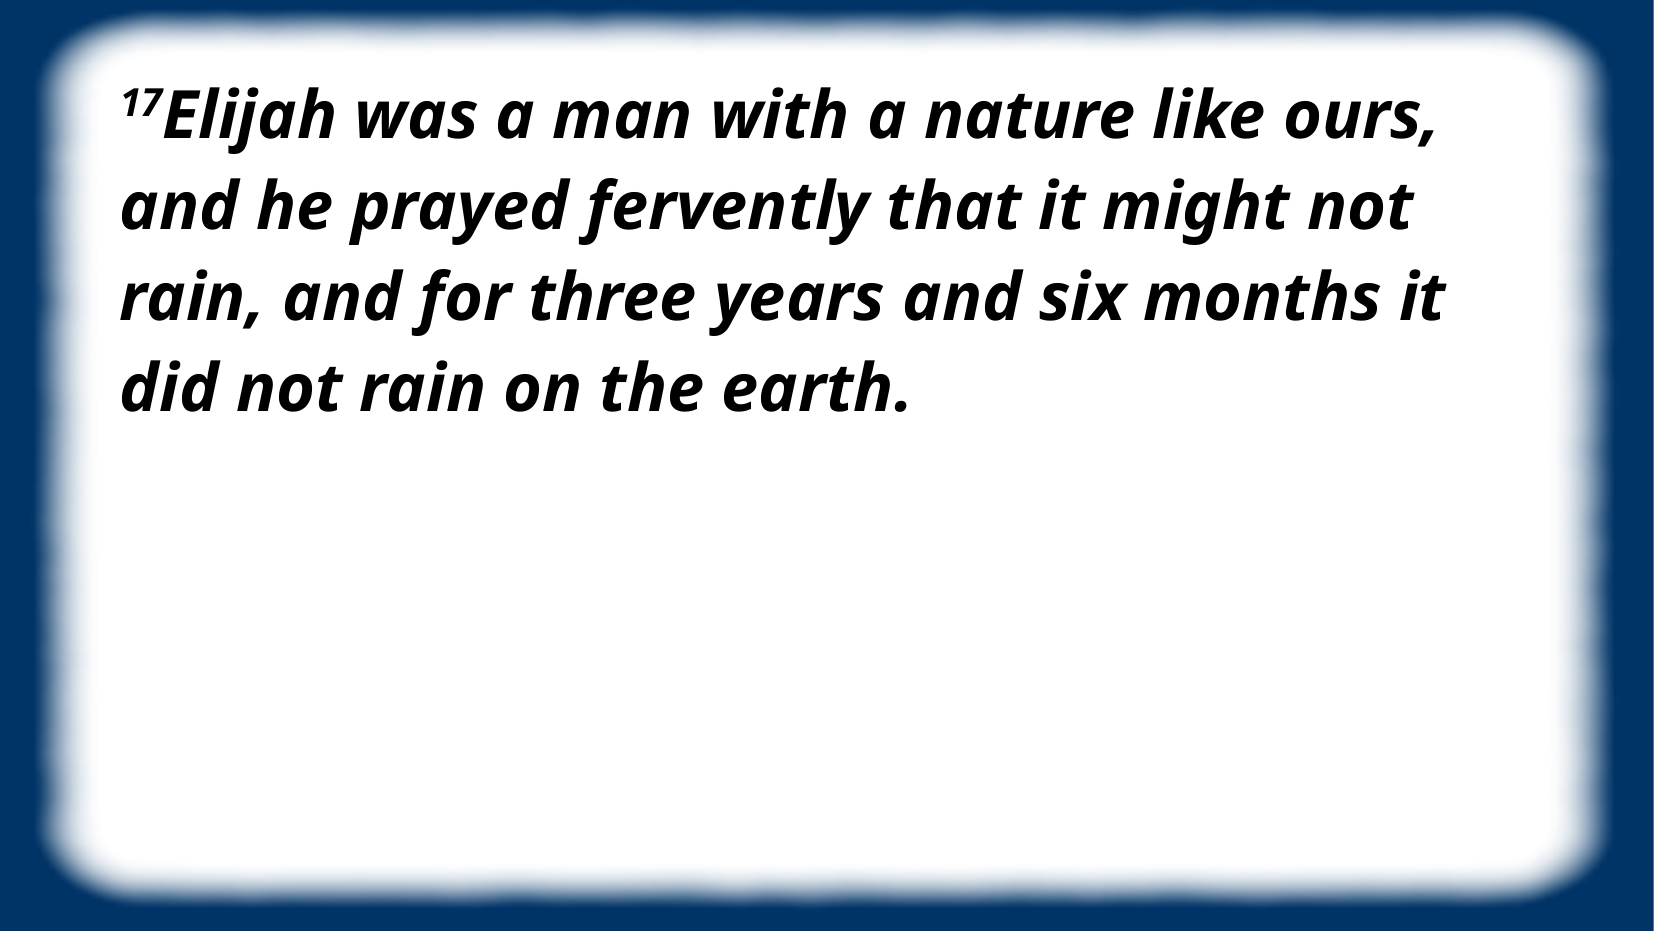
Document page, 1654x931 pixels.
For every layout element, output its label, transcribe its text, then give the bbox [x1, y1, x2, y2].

picture [0, 0, 1654, 931]
text_box 17Elijah was a man with a nature like ours, and he prayed fervently that it might not rain, and for three years and six months it did not rain on the earth. [105, 60, 1546, 430]
